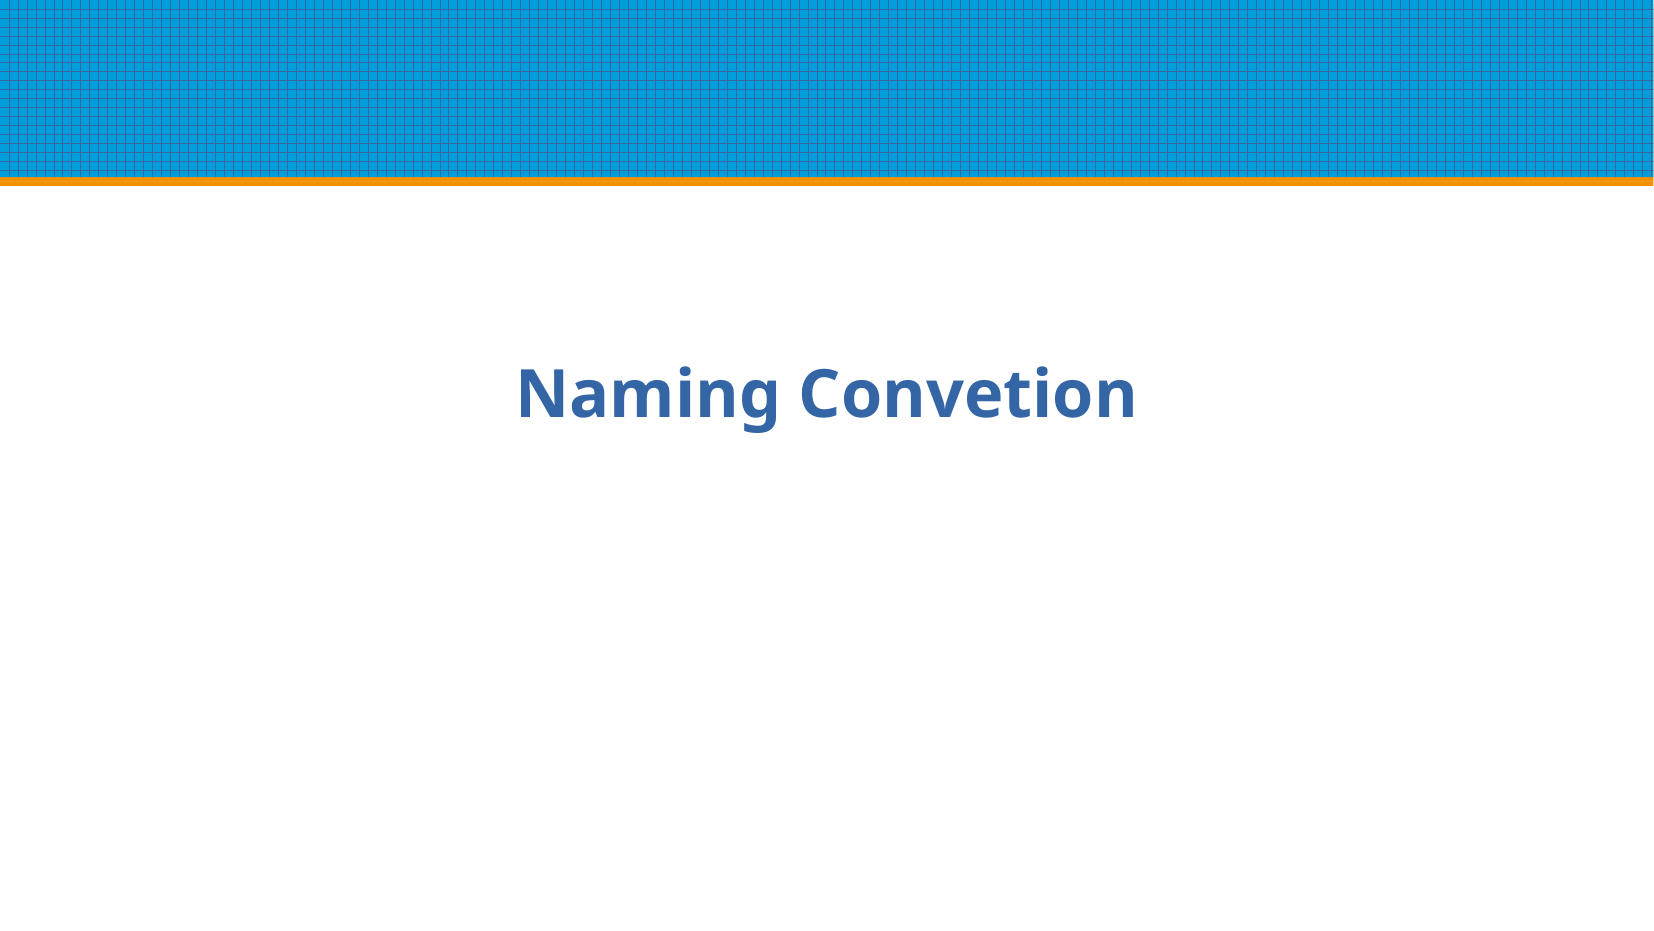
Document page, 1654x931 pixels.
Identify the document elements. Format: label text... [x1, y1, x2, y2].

subtitle Naming Convetion [82, 14, 1571, 768]
